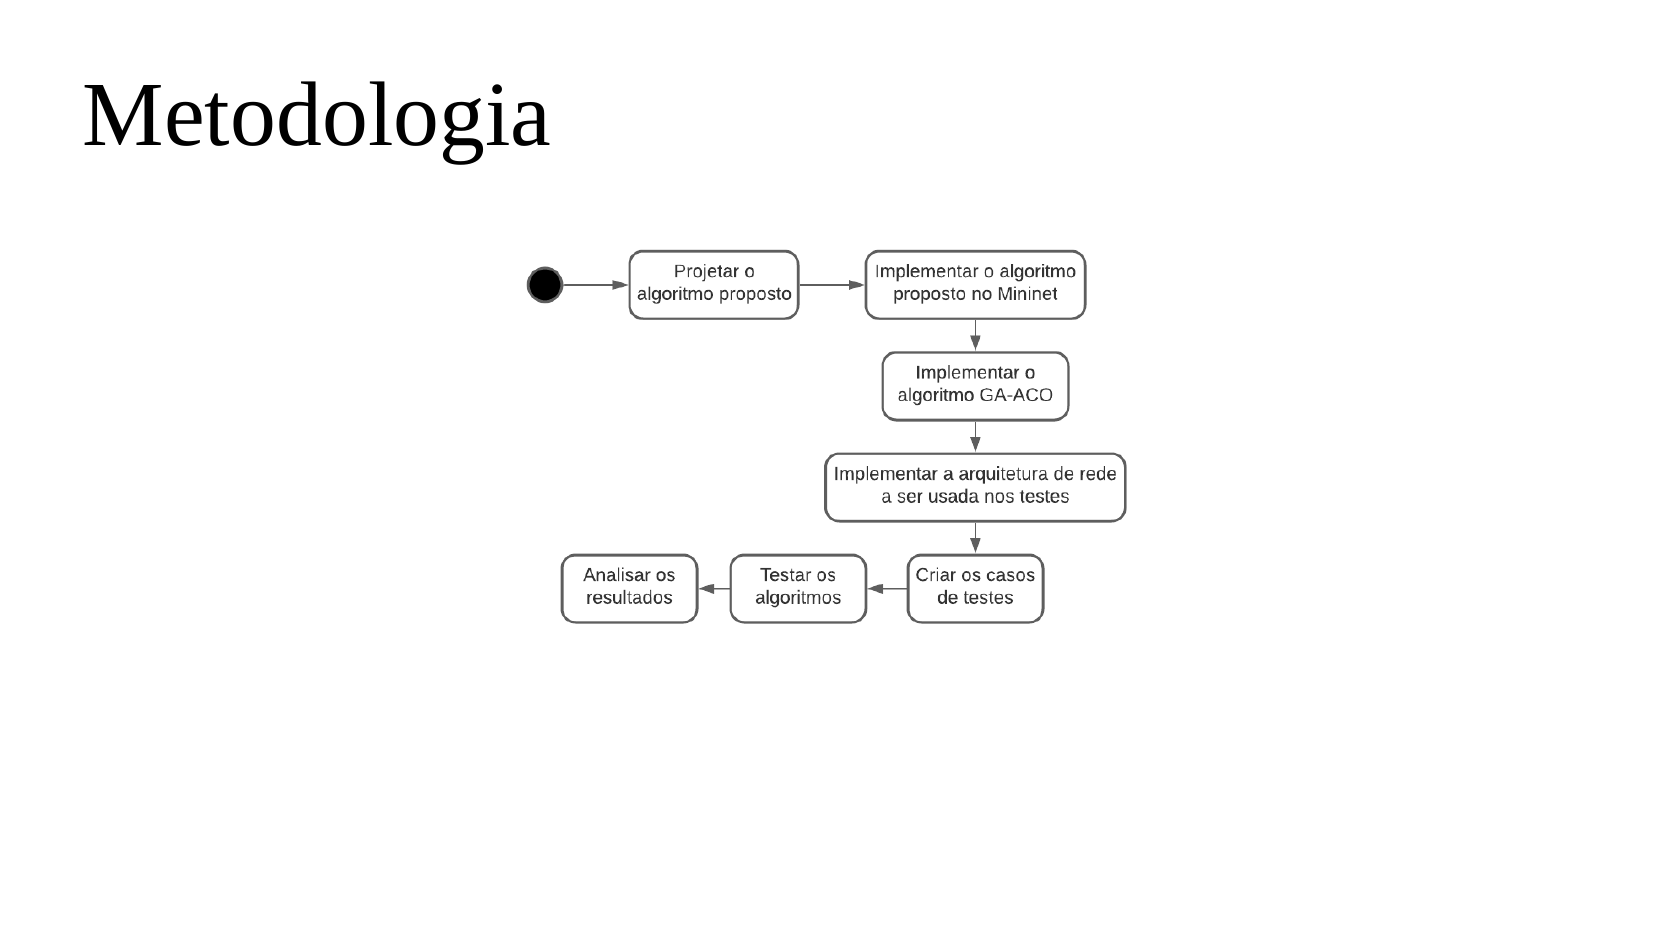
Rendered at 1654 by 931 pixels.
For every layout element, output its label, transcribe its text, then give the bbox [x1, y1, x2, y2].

title Metodologia [82, 37, 1571, 193]
picture [494, 217, 1159, 758]
